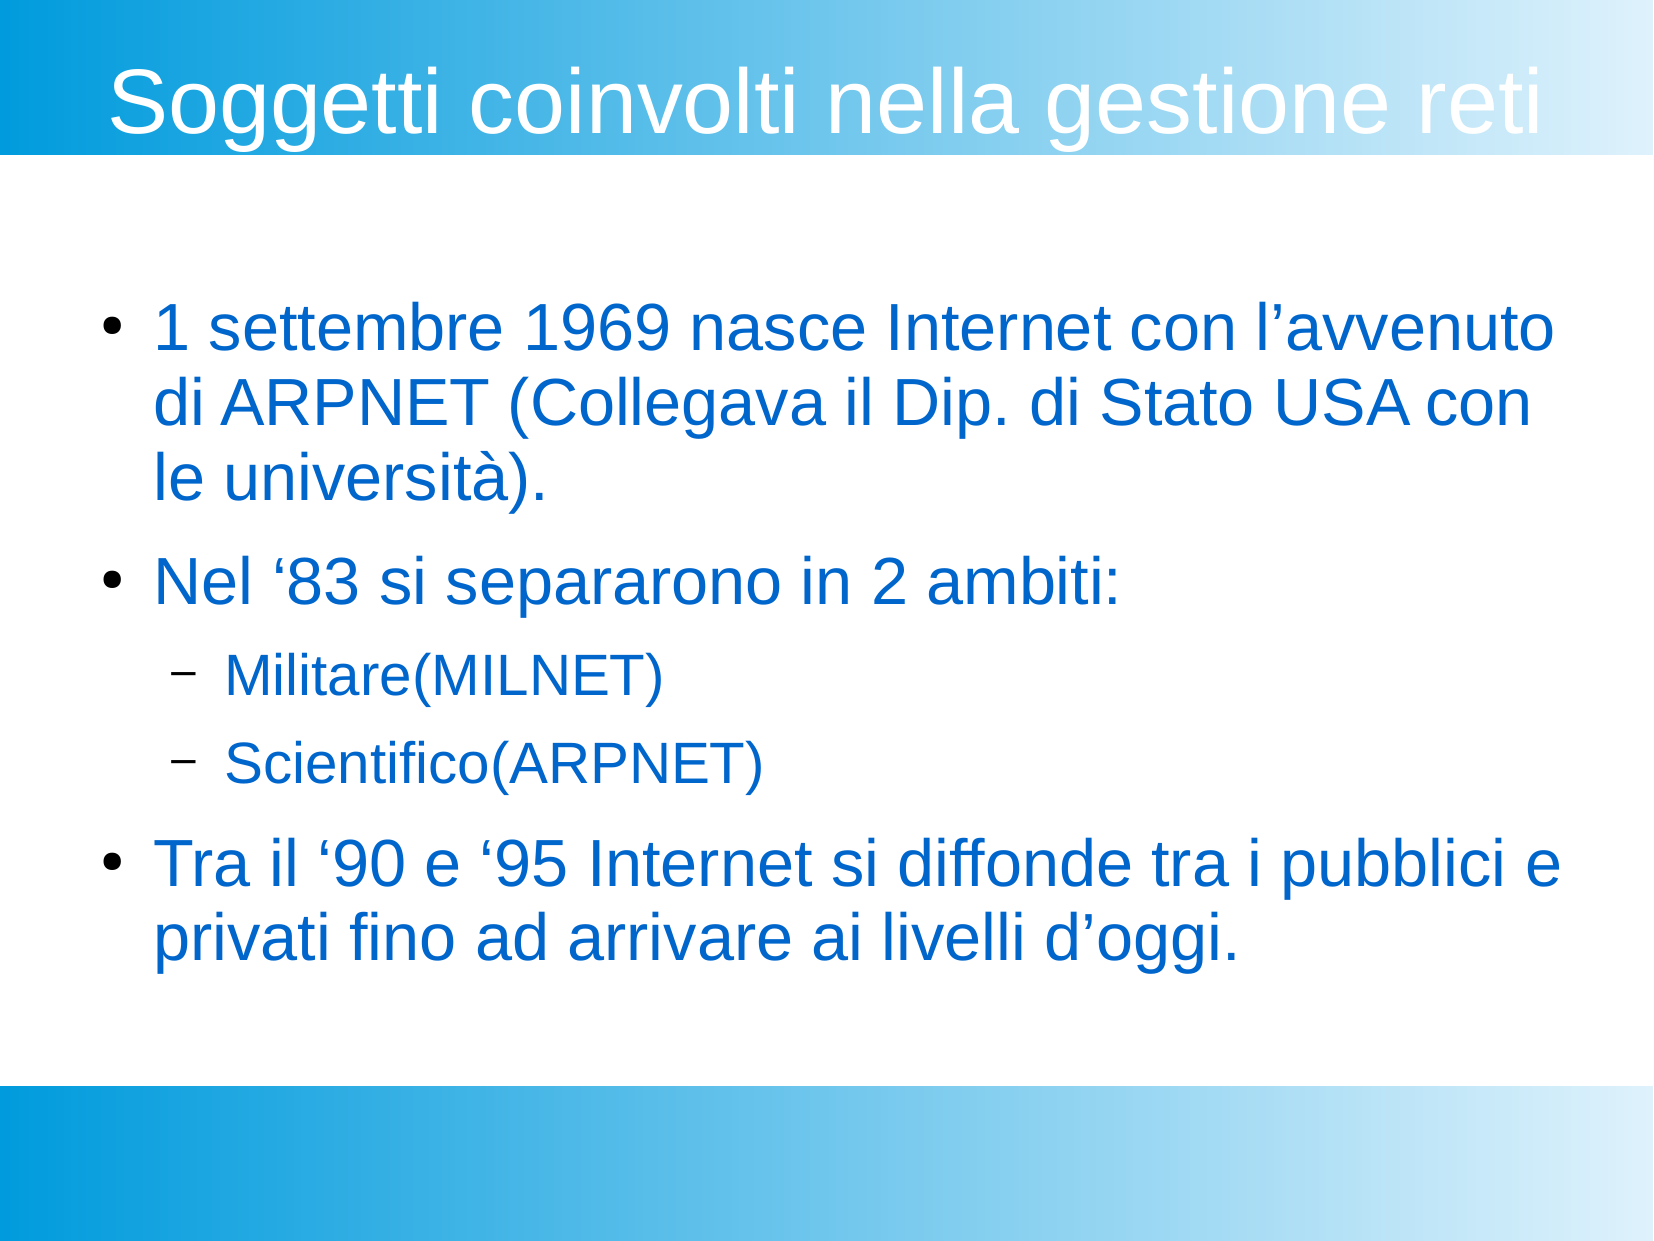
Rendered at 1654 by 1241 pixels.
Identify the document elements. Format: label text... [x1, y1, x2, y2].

title Soggetti coinvolti nella gestione reti [82, 49, 1571, 155]
list 1 settembre 1969 nasce Internet con l’avvenuto di ARPNET (Collegava il Dip. di Stato USA con le università). Nel ‘83 si separarono in 2 ambiti: Militare(MILNET) Scientifico(ARPNET) Tra il ‘90 e ‘95 Internet si diffonde tra i pubblici e privati fino ad arrivare ai livelli d’oggi. [82, 290, 1571, 1010]
